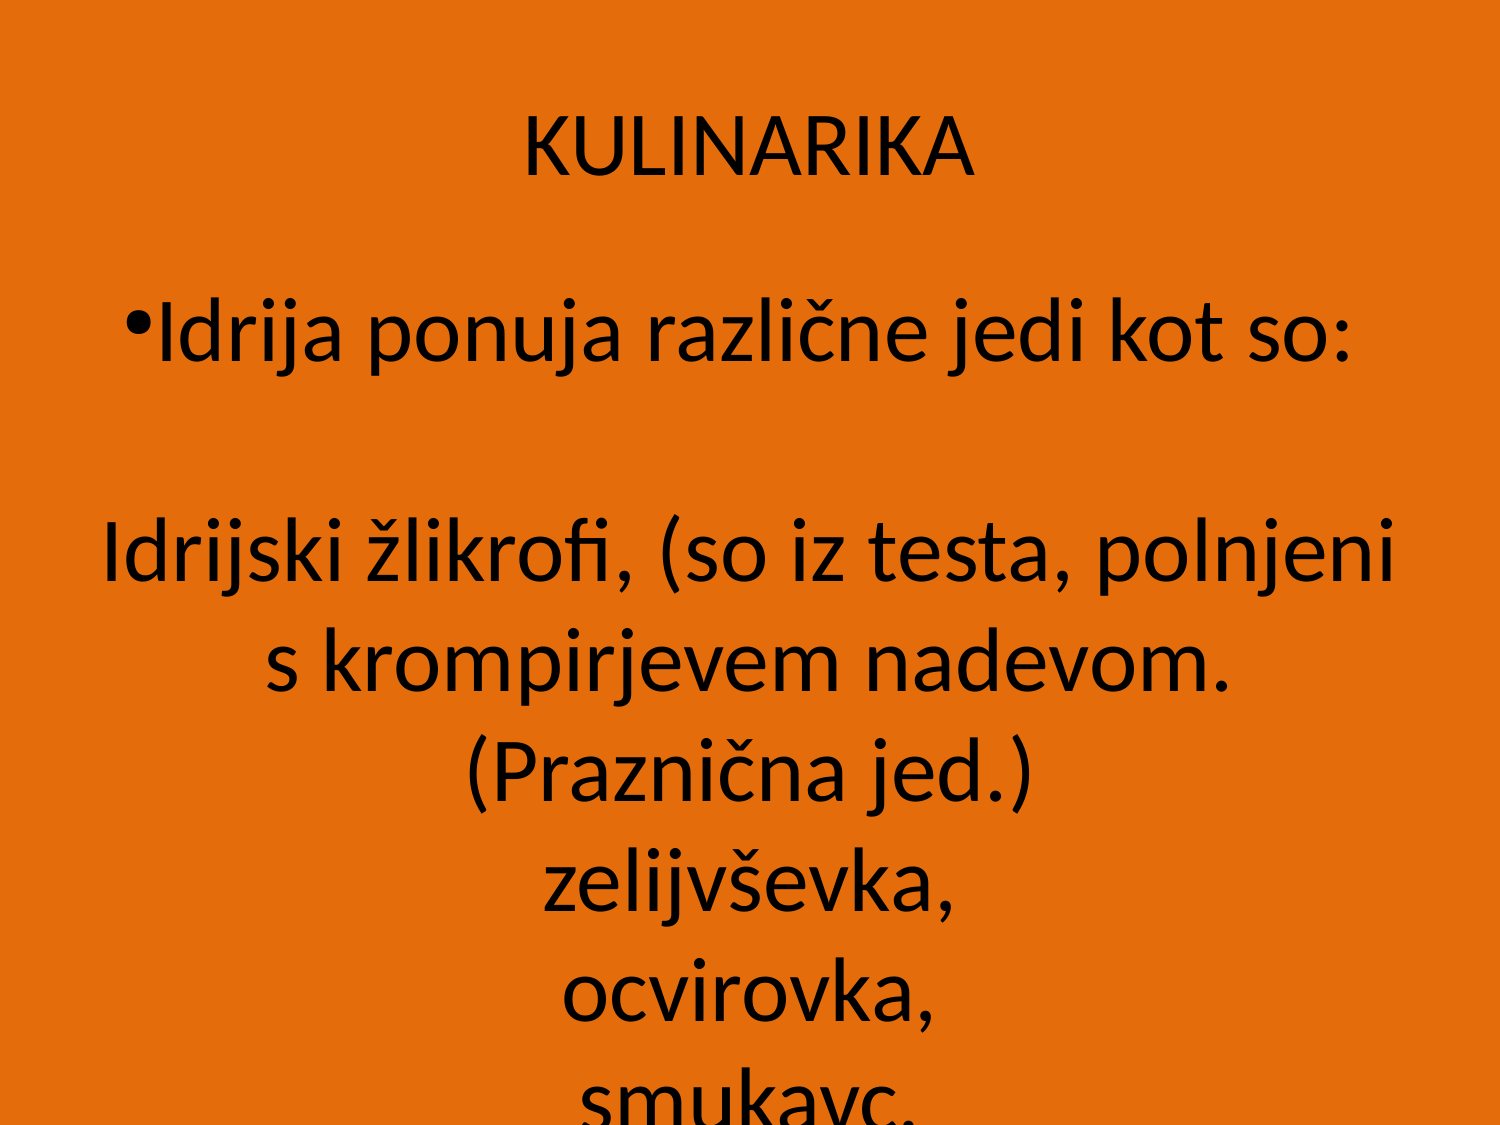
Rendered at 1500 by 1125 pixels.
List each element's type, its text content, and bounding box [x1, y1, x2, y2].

title KULINARIKA [75, 45, 1426, 233]
title Idrija ponuja različne jedi kot so: Idrijski žlikrofi, (so iz testa, polnjeni s krompirjevem nadevom.(Praznična jed.) zelijvševka, ocvirovka, smukavc, štruklji [75, 262, 1426, 1005]
